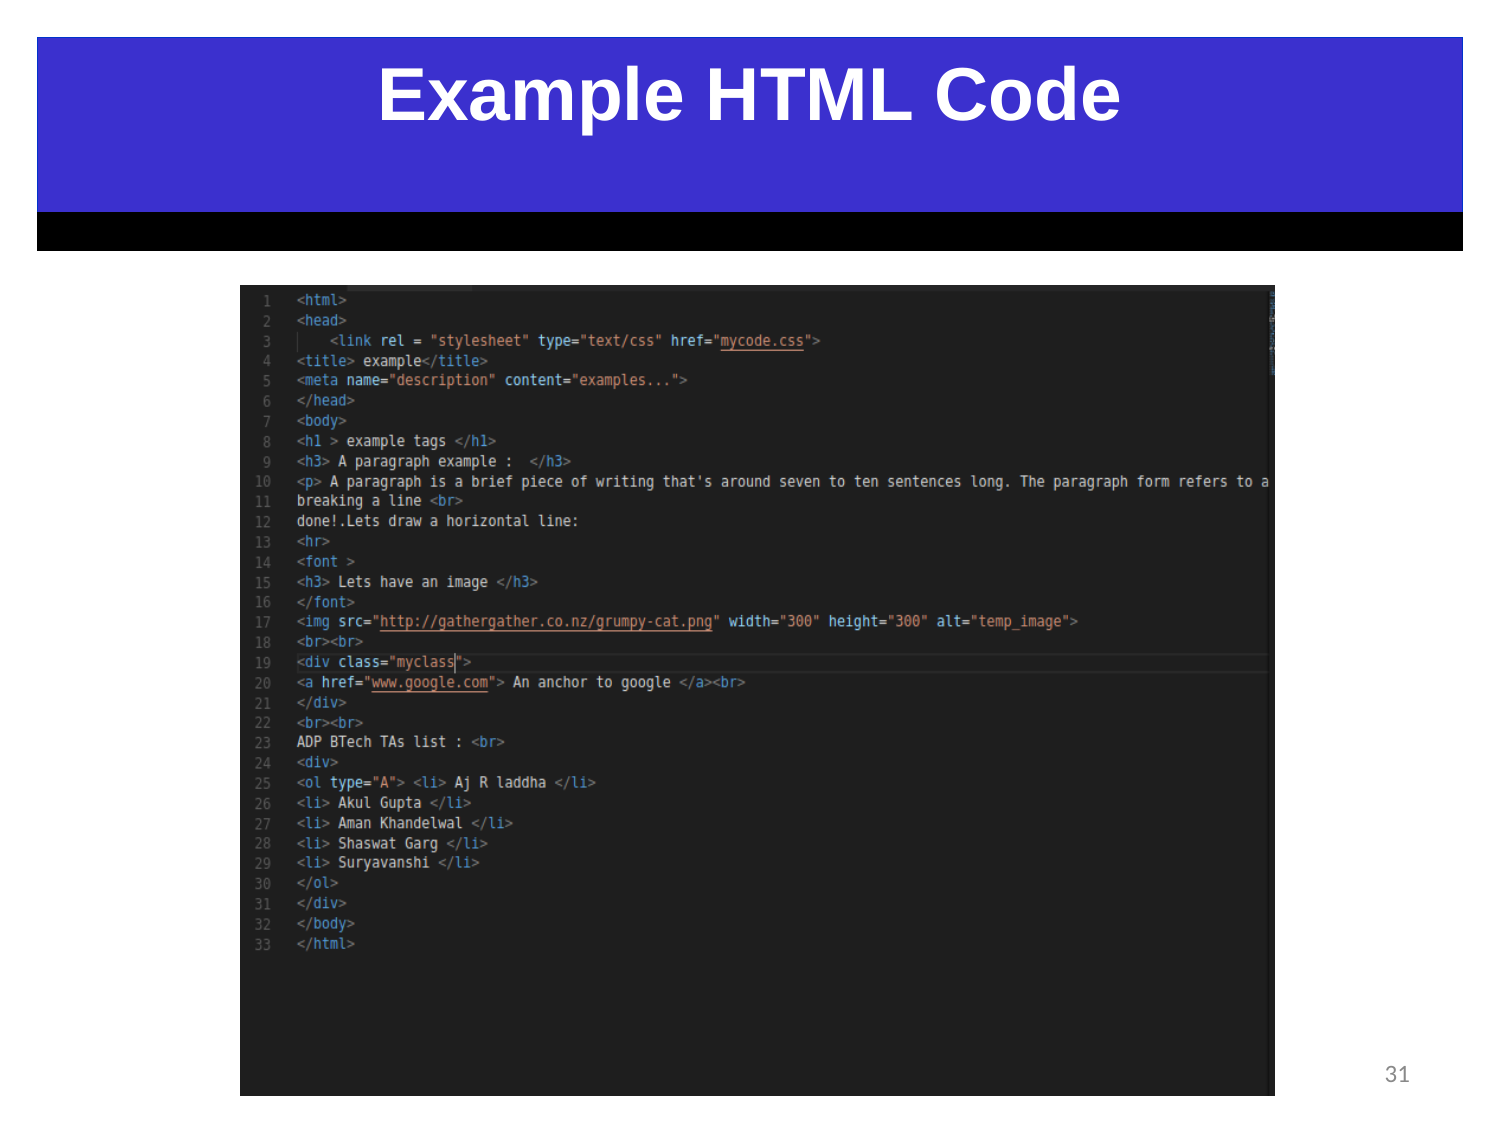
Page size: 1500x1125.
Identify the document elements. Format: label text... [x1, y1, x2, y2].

list Example HTML Code [50, 37, 1450, 213]
picture [240, 285, 1275, 1096]
text_box <number> [1074, 1042, 1426, 1103]
